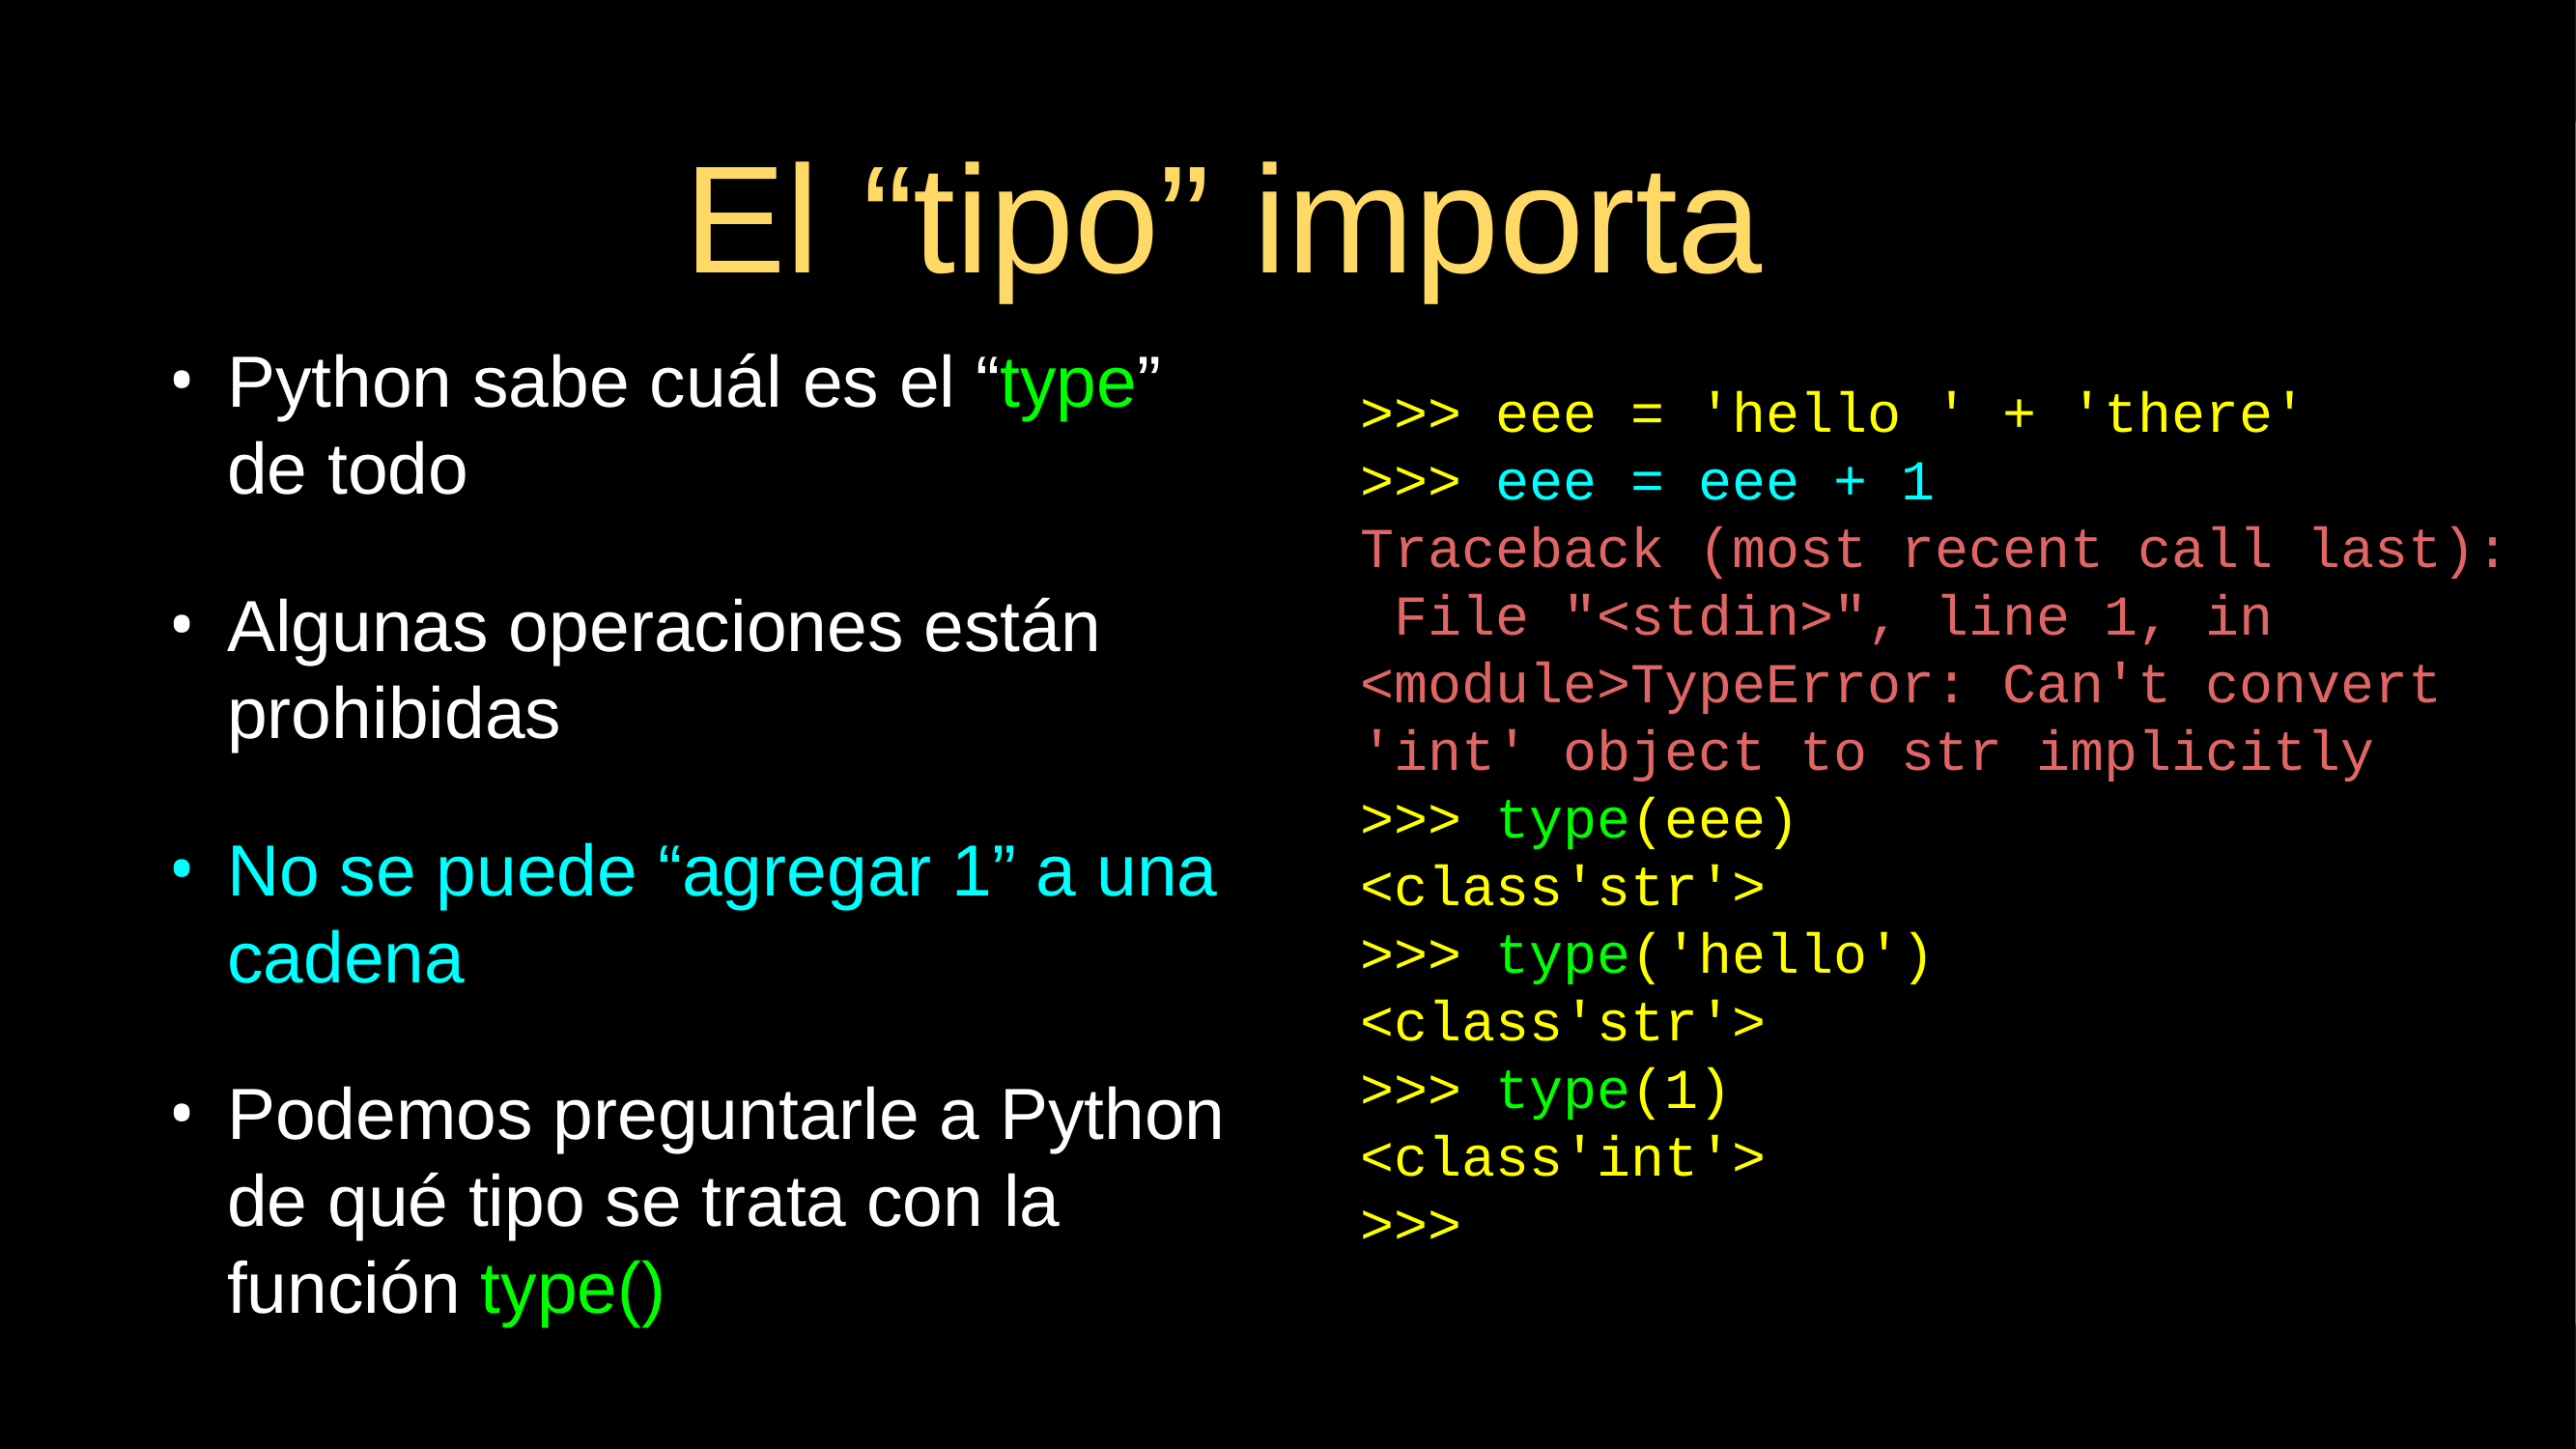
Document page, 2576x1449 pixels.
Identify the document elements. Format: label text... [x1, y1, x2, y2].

list Python sabe cuál es el “type” de todo Algunas operaciones están prohibidas No se puede “agregar 1” a una cadena Podemos preguntarle a Python de qué tipo se trata con la función type() [102, 353, 1260, 1310]
text_box >>> eee = 'hello ' + 'there' >>> eee = eee + 1 Traceback (most recent call last): File "<stdin>", line 1, in <module>TypeError: Can't convert 'int' object to str implicitly >>> type(eee) <class'str'> >>> type('hello') <class'str'> >>> type(1) <class'int'> >>> [1360, 335, 2520, 1294]
title El “tipo” importa [128, 124, 2319, 300]
